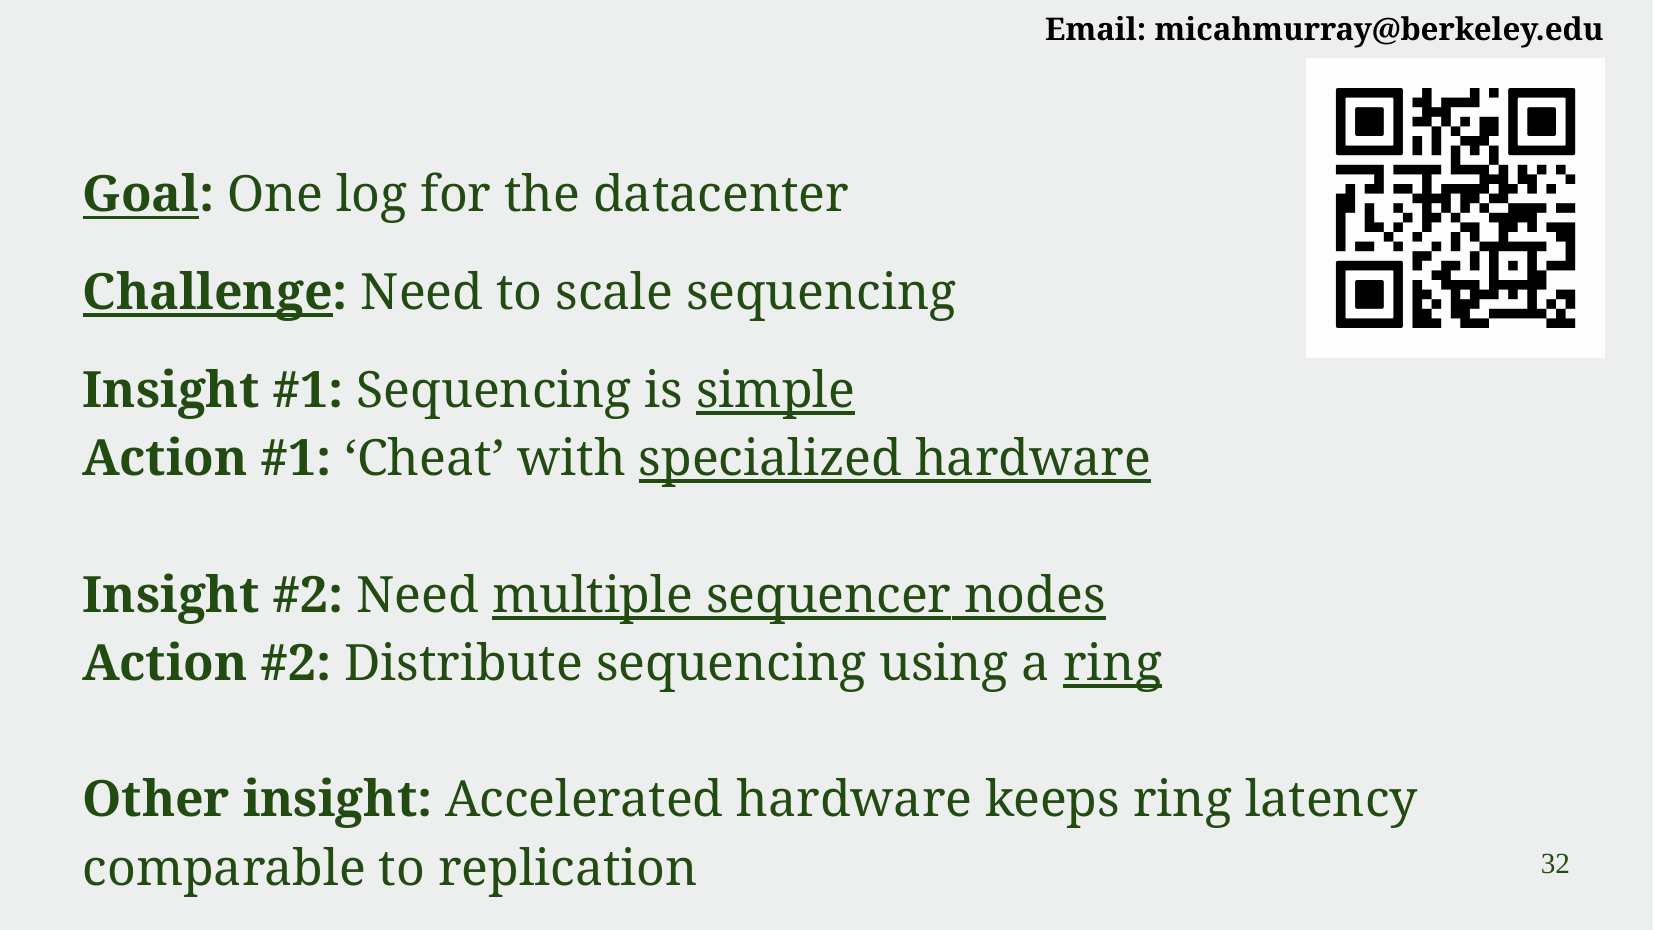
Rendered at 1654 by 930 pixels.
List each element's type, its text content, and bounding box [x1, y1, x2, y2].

text_box Email: micahmurray@berkeley.edu [1030, 0, 1621, 77]
subtitle Goal: One log for the datacenter Challenge: Need to scale sequencing Insight #1: Sequencing is simple Action #1: ‘Cheat’ with specialized hardware Insight #2: Need multiple sequencer nodes Action #2: Distribute sequencing using a ring Other insight: Accelerated hardware keeps ring latency comparable to replication [82, 128, 1571, 901]
picture [1306, 58, 1605, 358]
